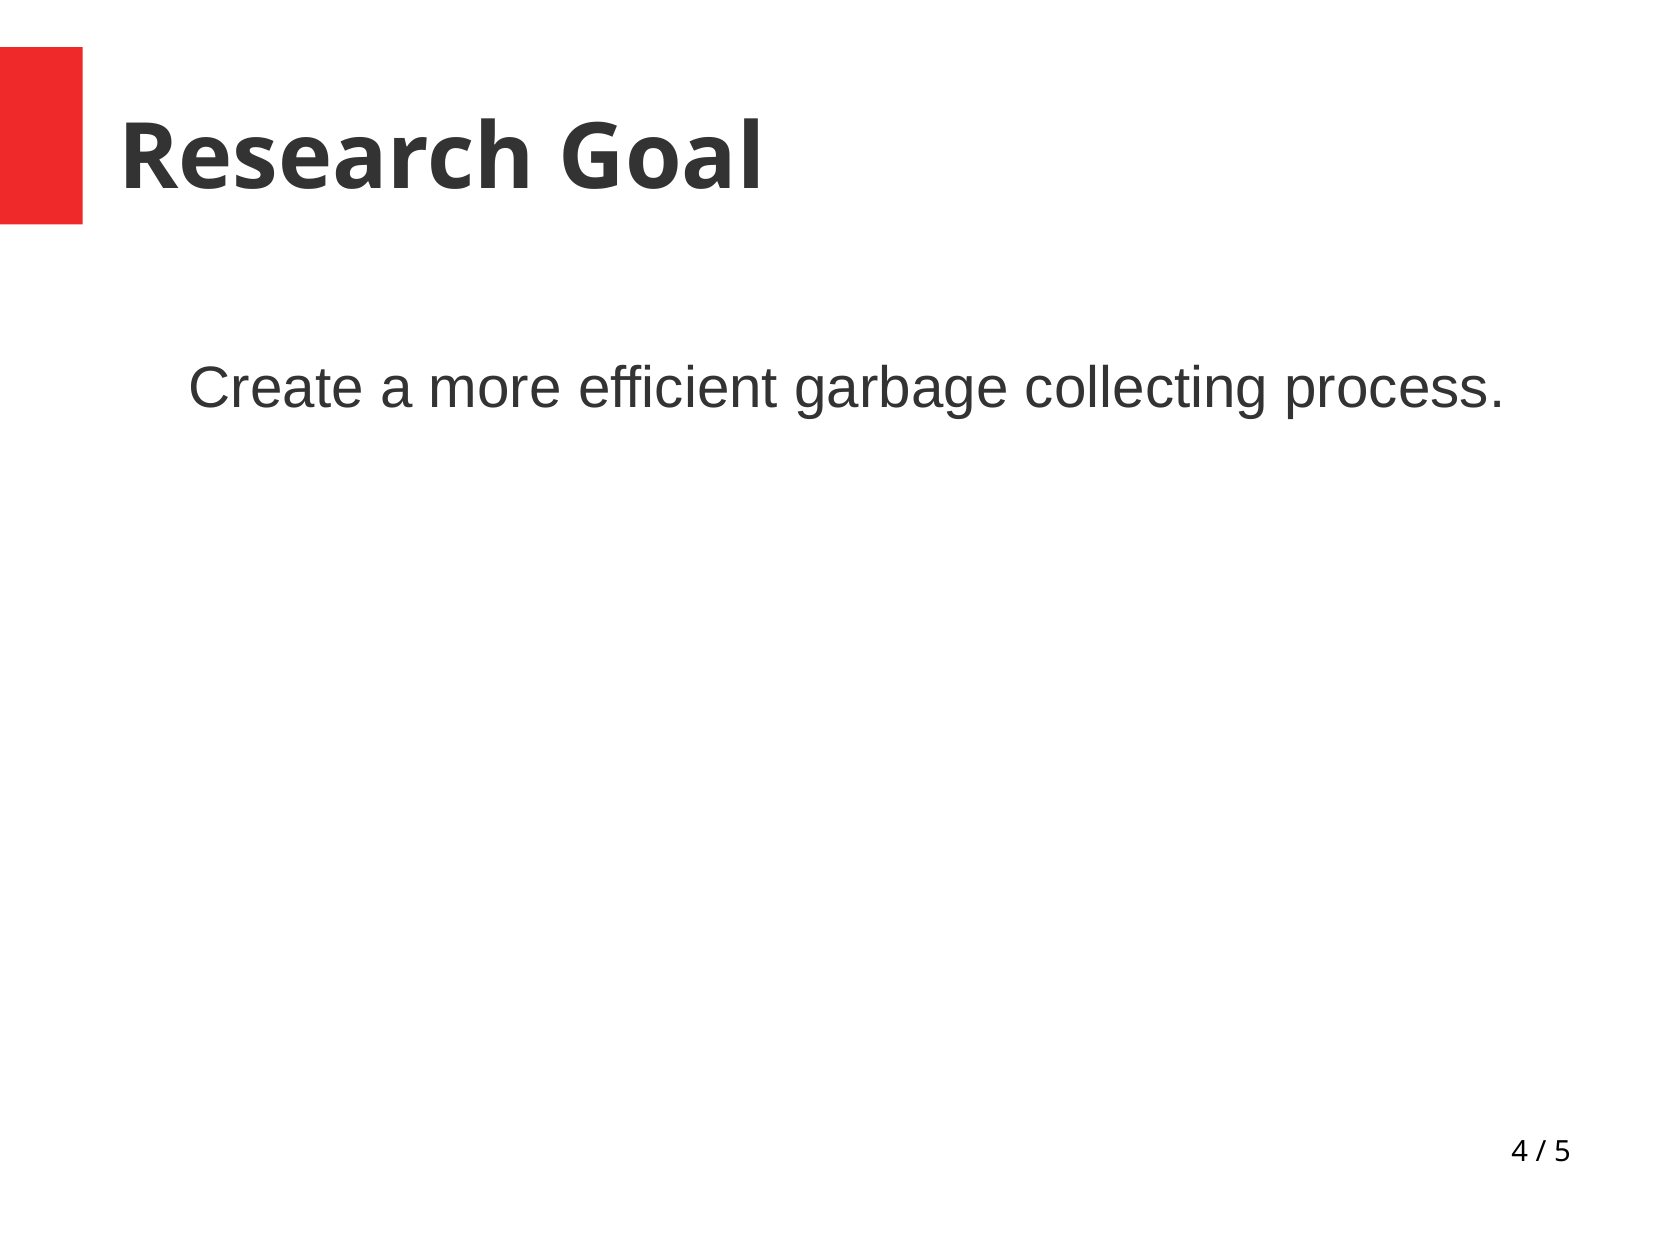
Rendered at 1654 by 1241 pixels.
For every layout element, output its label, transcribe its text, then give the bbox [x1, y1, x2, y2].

list Create a more efficient garbage collecting process. [118, 354, 1536, 1074]
title Research Goal [118, 49, 1571, 257]
